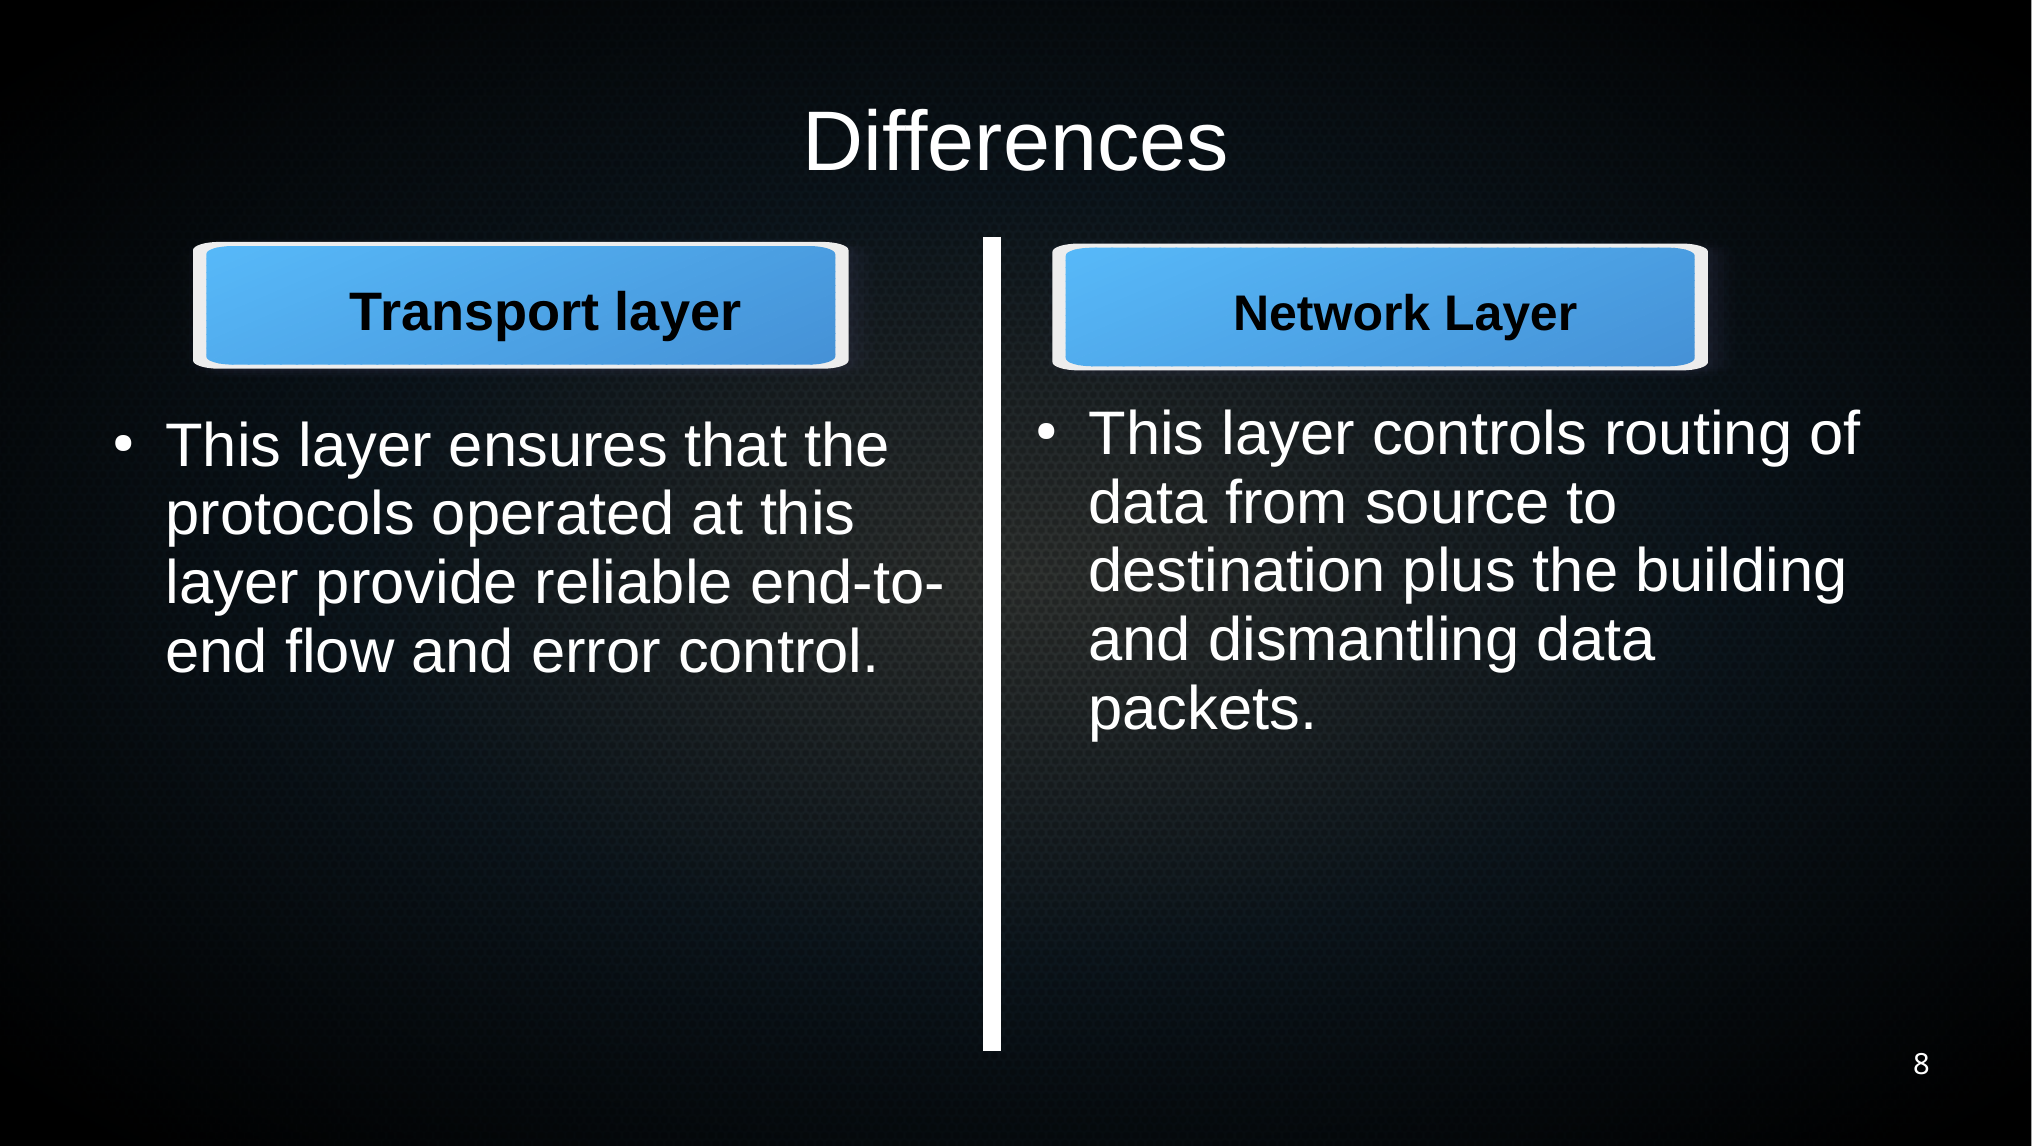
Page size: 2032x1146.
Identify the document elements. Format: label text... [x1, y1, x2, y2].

list This layer controls routing of data from source to destination plus the building and dismantling data packets. [1017, 398, 1891, 1063]
picture [0, 0, 2032, 1146]
title Differences [101, 45, 1930, 237]
list This layer ensures that the protocols operated at this layer provide reliable end-to-end flow and error control. [94, 410, 967, 1075]
